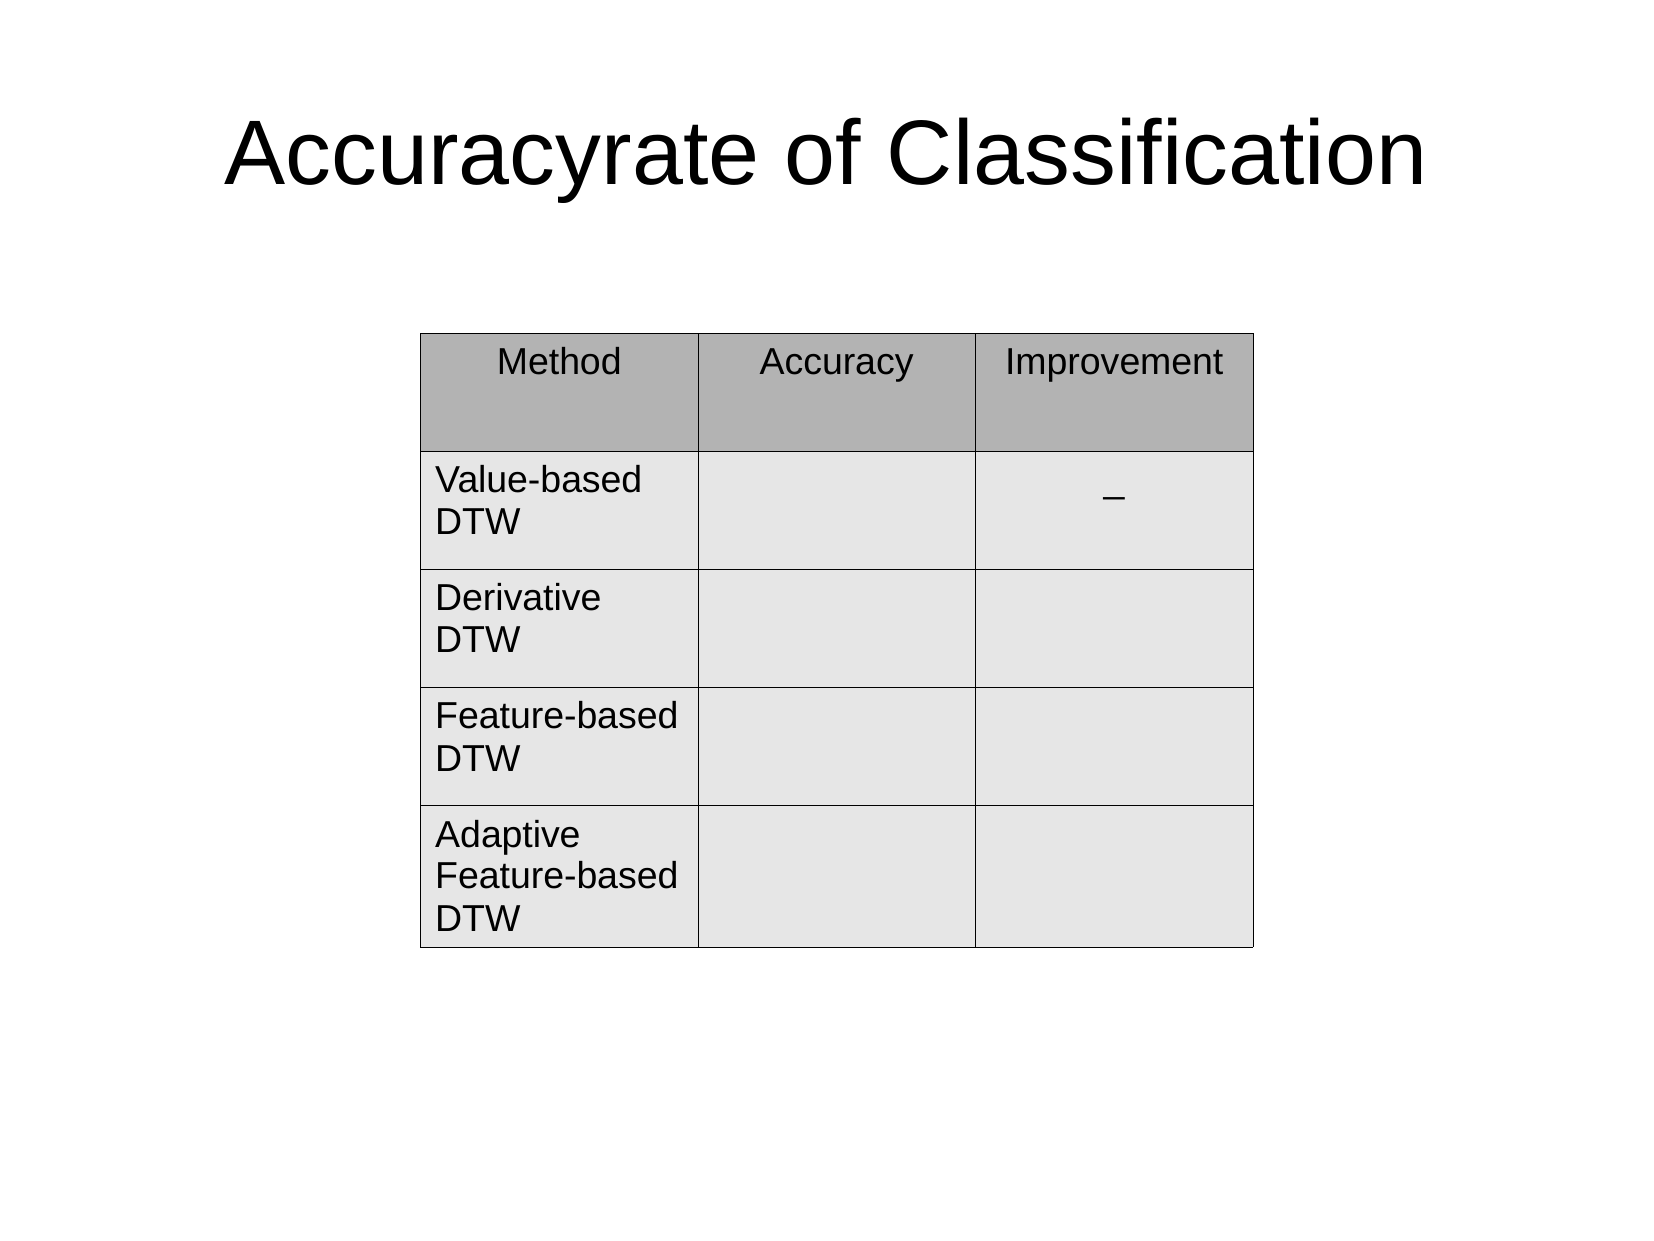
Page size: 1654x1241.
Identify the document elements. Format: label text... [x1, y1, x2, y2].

table_cell Adaptive Feature-based DTW [421, 806, 698, 947]
table_cell [699, 570, 975, 687]
table_cell [699, 806, 975, 947]
table_header Improvement [976, 334, 1253, 451]
table_header Accuracy [699, 334, 975, 451]
table_header Method [421, 334, 698, 451]
table_cell _ [976, 452, 1253, 569]
table_cell [976, 806, 1253, 947]
table_cell [976, 570, 1253, 687]
table_cell [699, 688, 975, 805]
title Accuracyrate of Classification [82, 49, 1571, 257]
table_cell Feature-based DTW [421, 688, 698, 805]
table_cell [976, 688, 1253, 805]
table_cell Value-based DTW [421, 452, 698, 569]
table_cell [699, 452, 975, 569]
table_cell Derivative DTW [421, 570, 698, 687]
